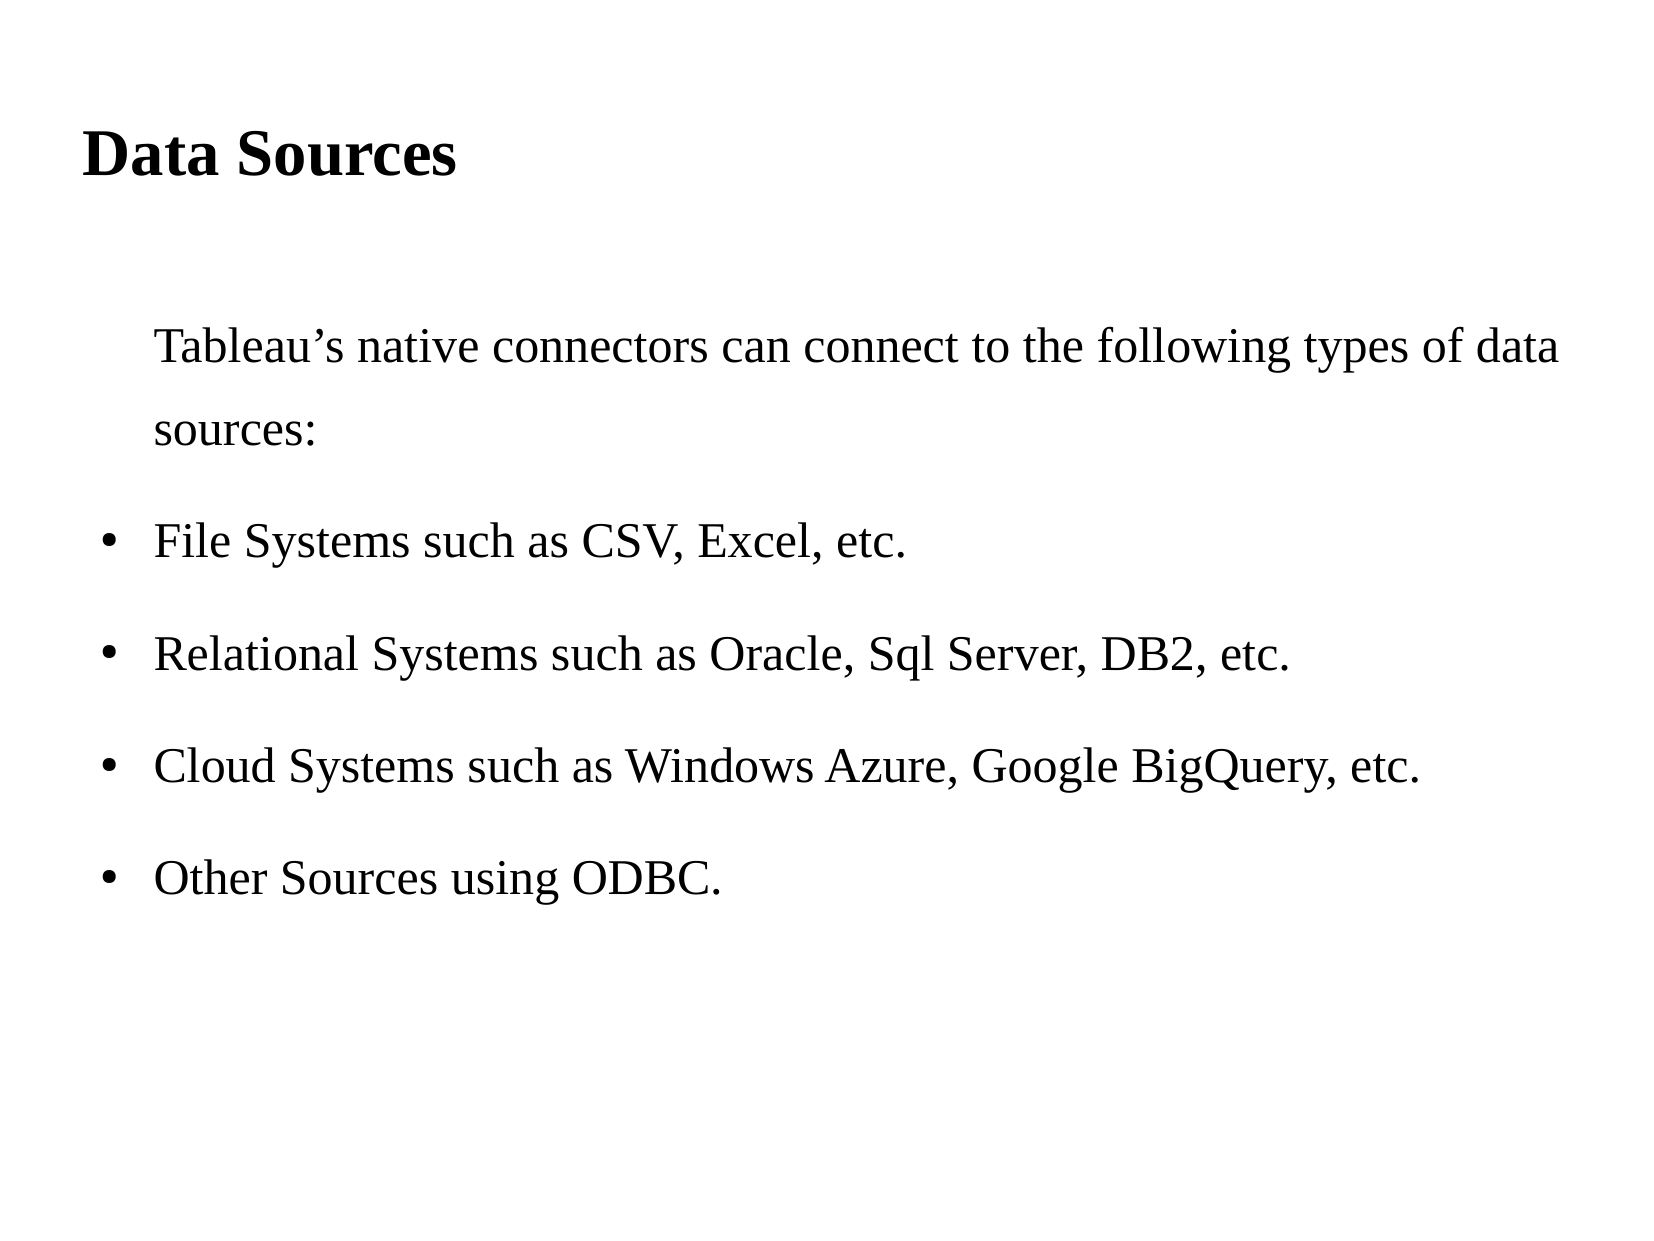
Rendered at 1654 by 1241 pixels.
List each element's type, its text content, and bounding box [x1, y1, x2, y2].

title Data Sources [82, 49, 1571, 257]
list Tableau’s native connectors can connect to the following types of data sources: File Systems such as CSV, Excel, etc. Relational Systems such as Oracle, Sql Server, DB2, etc. Cloud Systems such as Windows Azure, Google BigQuery, etc. Other Sources using ODBC. [82, 290, 1571, 1020]
